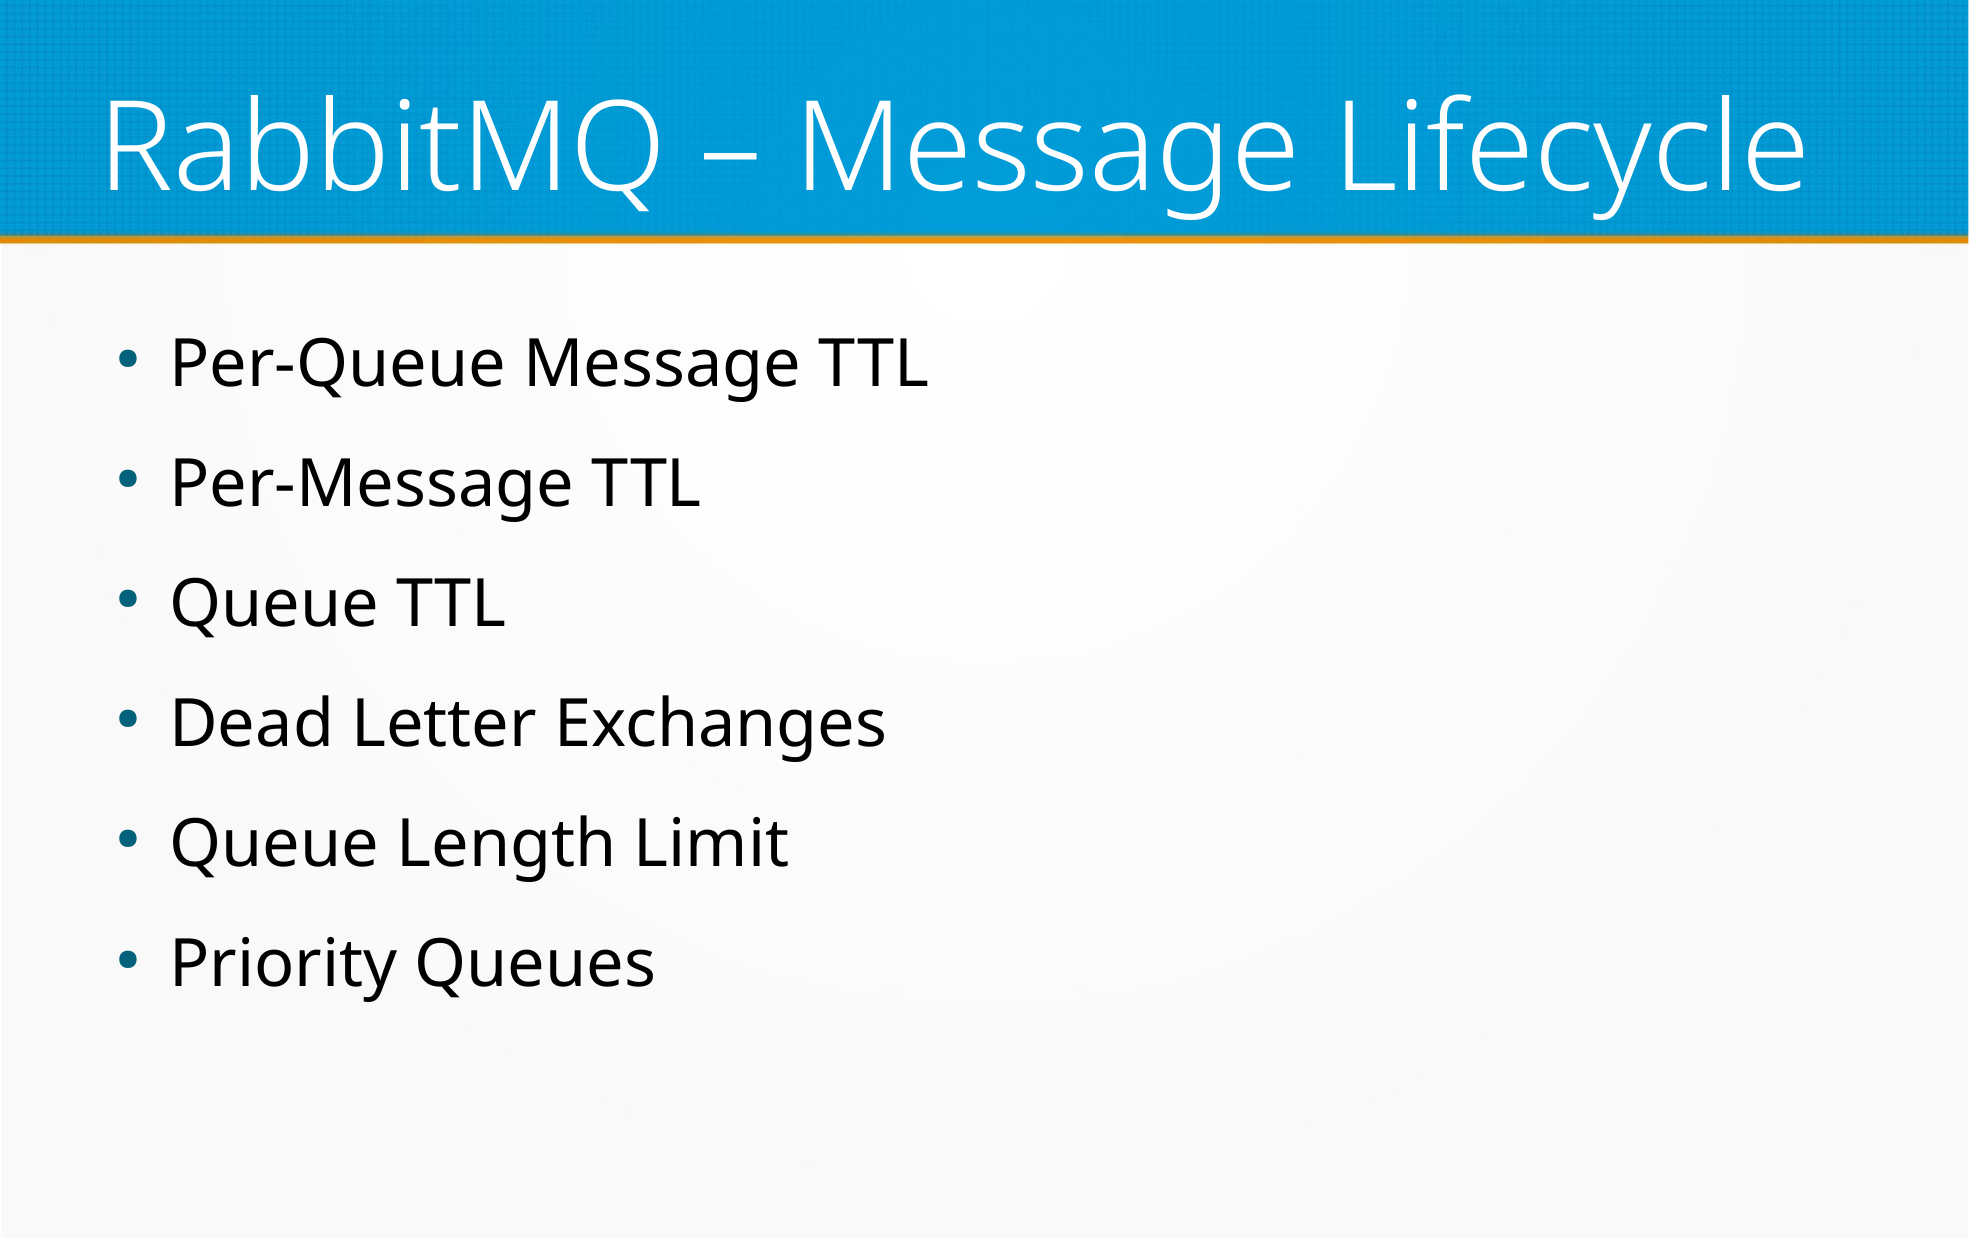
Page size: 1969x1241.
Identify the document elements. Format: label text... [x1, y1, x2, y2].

list Per-Queue Message TTL Per-Message TTL Queue TTL Dead Letter Exchanges Queue Length Limit Priority Queues [98, 315, 1861, 1081]
title RabbitMQ – Message Lifecycle [98, 19, 1870, 227]
picture [0, 233, 1969, 1241]
